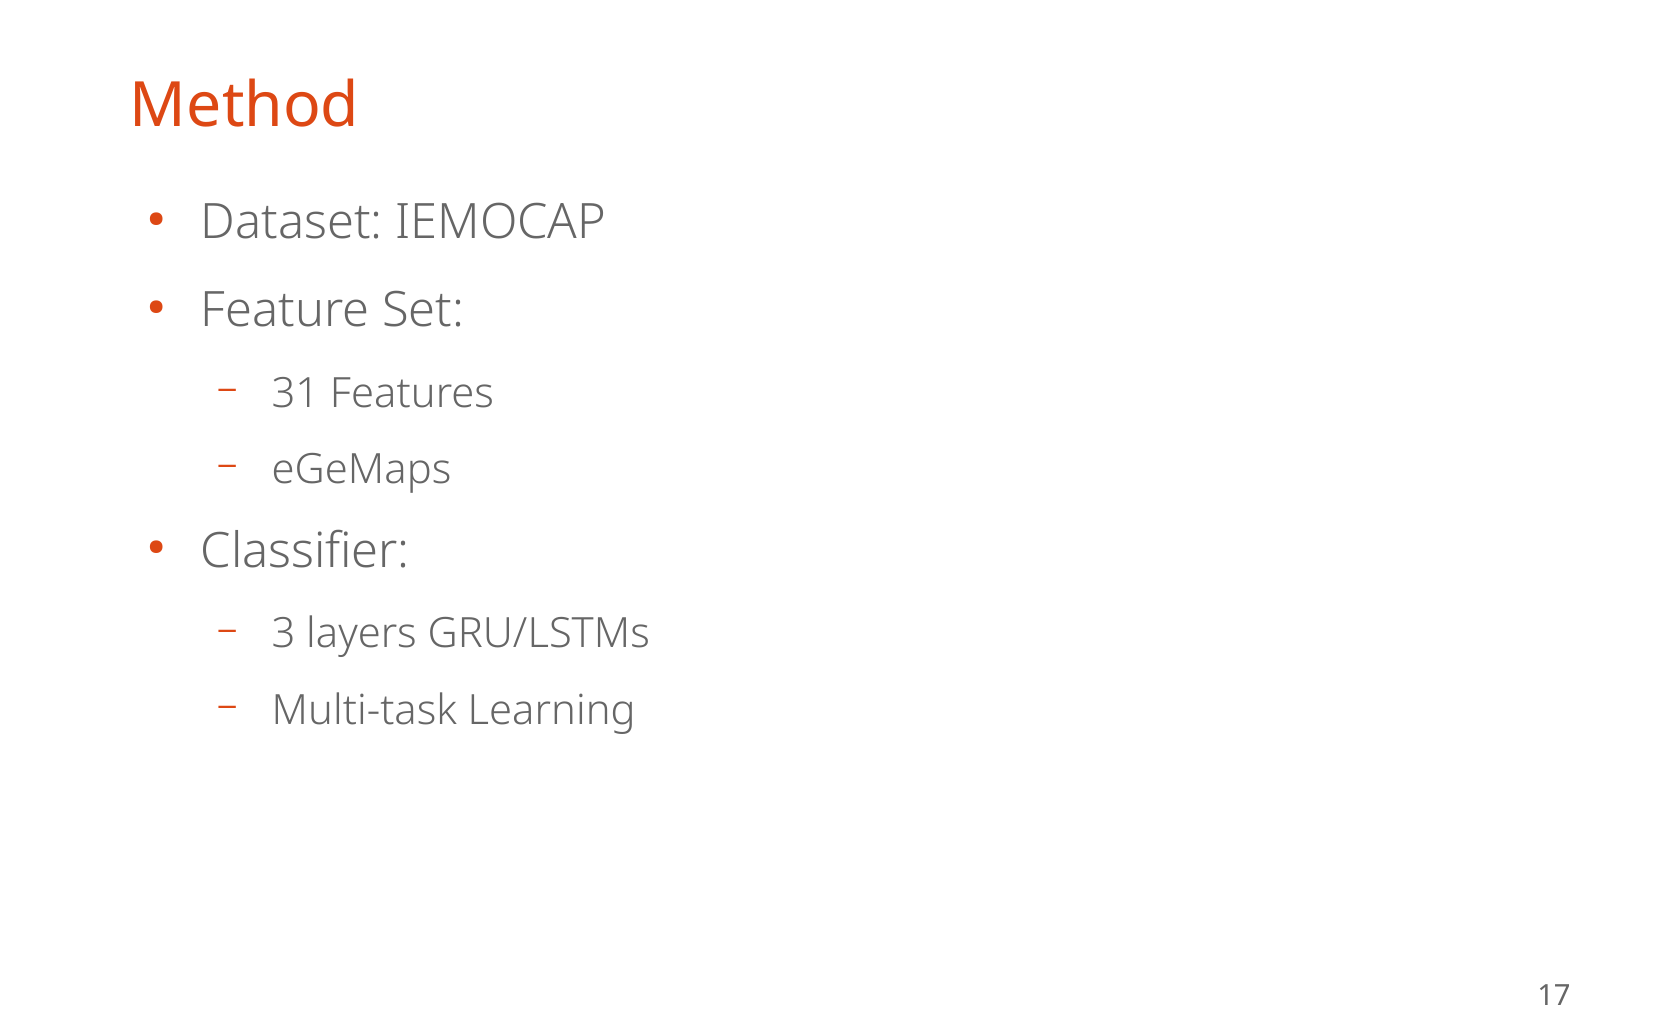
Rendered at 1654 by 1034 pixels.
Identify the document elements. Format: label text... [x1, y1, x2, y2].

title Method [129, 49, 1518, 155]
list Dataset: IEMOCAP Feature Set: 31 Features eGeMaps Classifier: 3 layers GRU/LSTMs Multi-task Learning [129, 186, 1518, 916]
